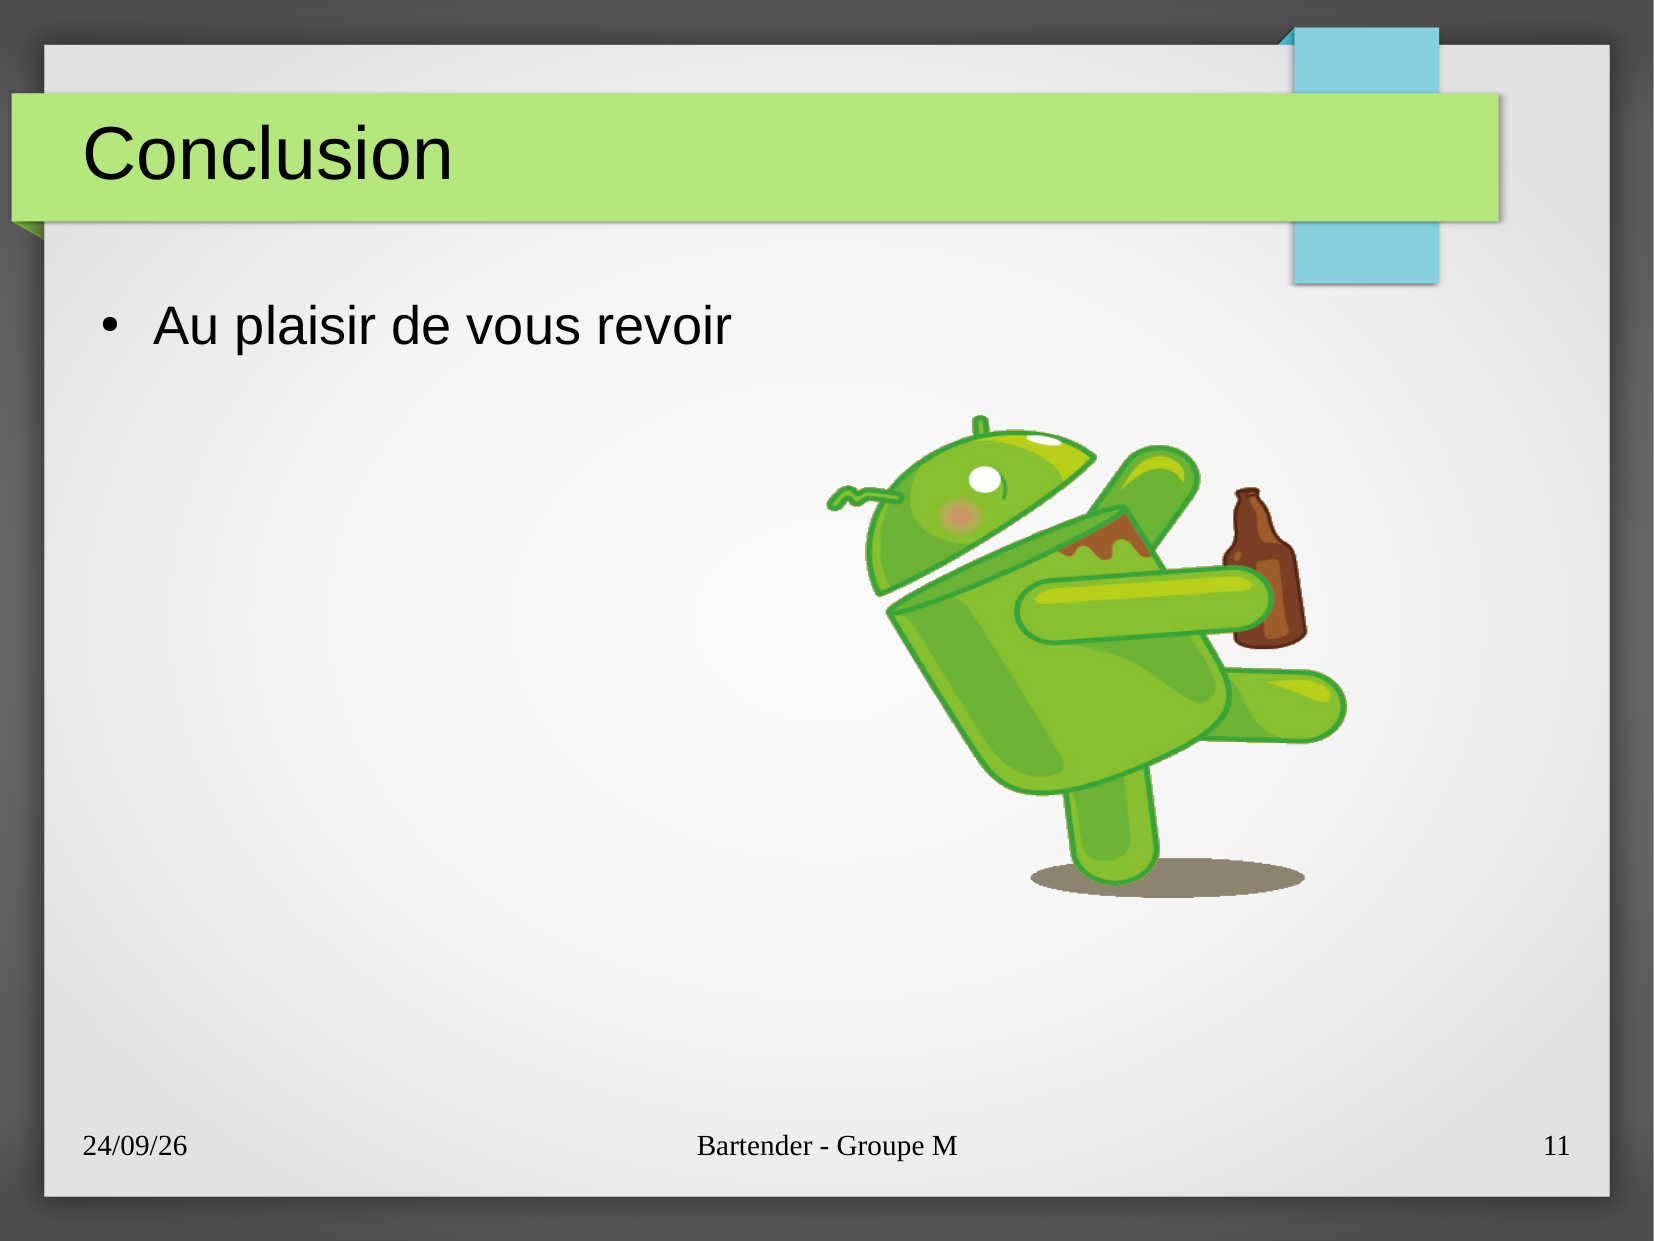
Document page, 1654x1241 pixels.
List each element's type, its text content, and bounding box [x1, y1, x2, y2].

list Au plaisir de vous revoir [82, 295, 809, 1015]
picture [0, 0, 1654, 1241]
title Conclusion [82, 94, 1264, 213]
